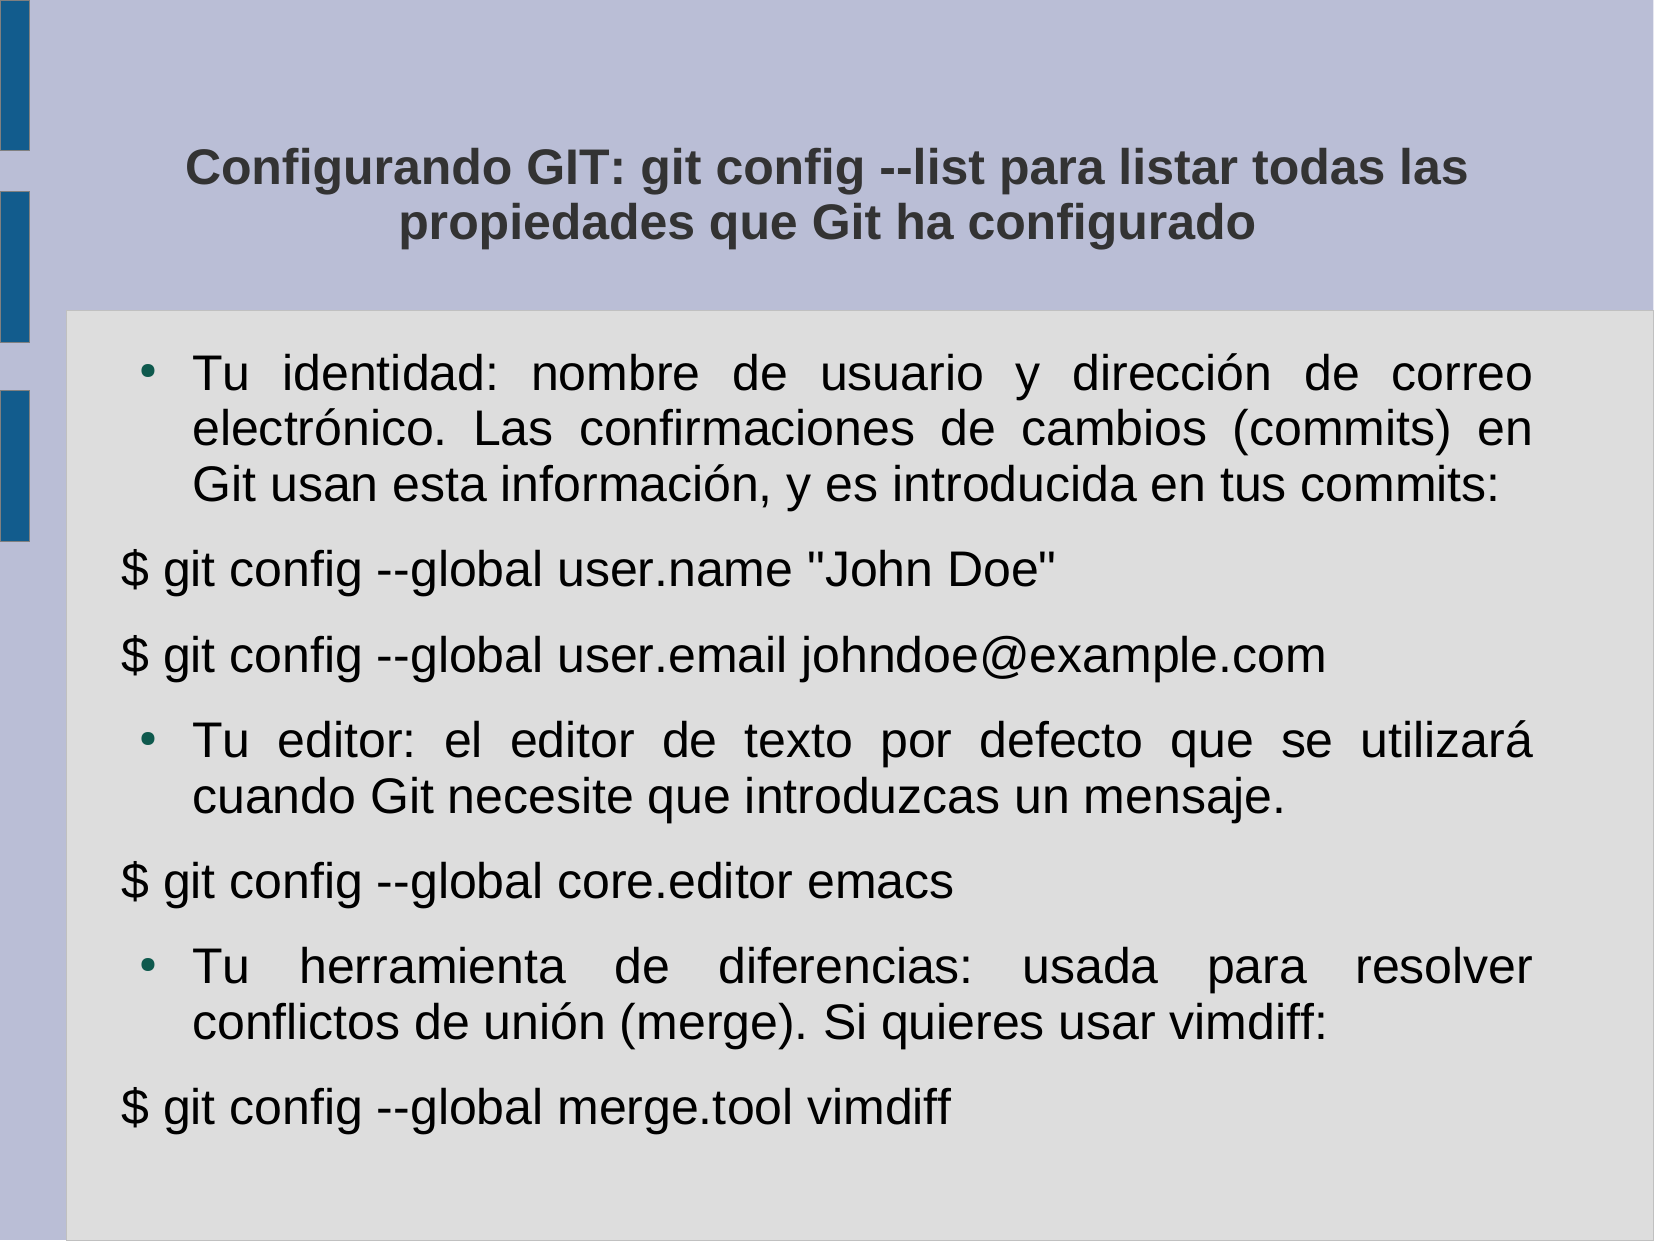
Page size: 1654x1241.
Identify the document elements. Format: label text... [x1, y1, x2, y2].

list Tu identidad: nombre de usuario y dirección de correo electrónico. Las confirmaciones de cambios (commits) en Git usan esta información, y es introducida en tus commits: $ git config --global user.name "John Doe" $ git config --global user.email johndoe@example.com Tu editor: el editor de texto por defecto que se utilizará cuando Git necesite que introduzcas un mensaje. $ git config --global core.editor emacs Tu herramienta de diferencias: usada para resolver conflictos de unión (merge). Si quieres usar vimdiff: $ git config --global merge.tool vimdiff [121, 344, 1534, 1136]
title Configurando GIT: git config --list para listar todas las propiedades que Git ha configurado [121, 91, 1534, 299]
